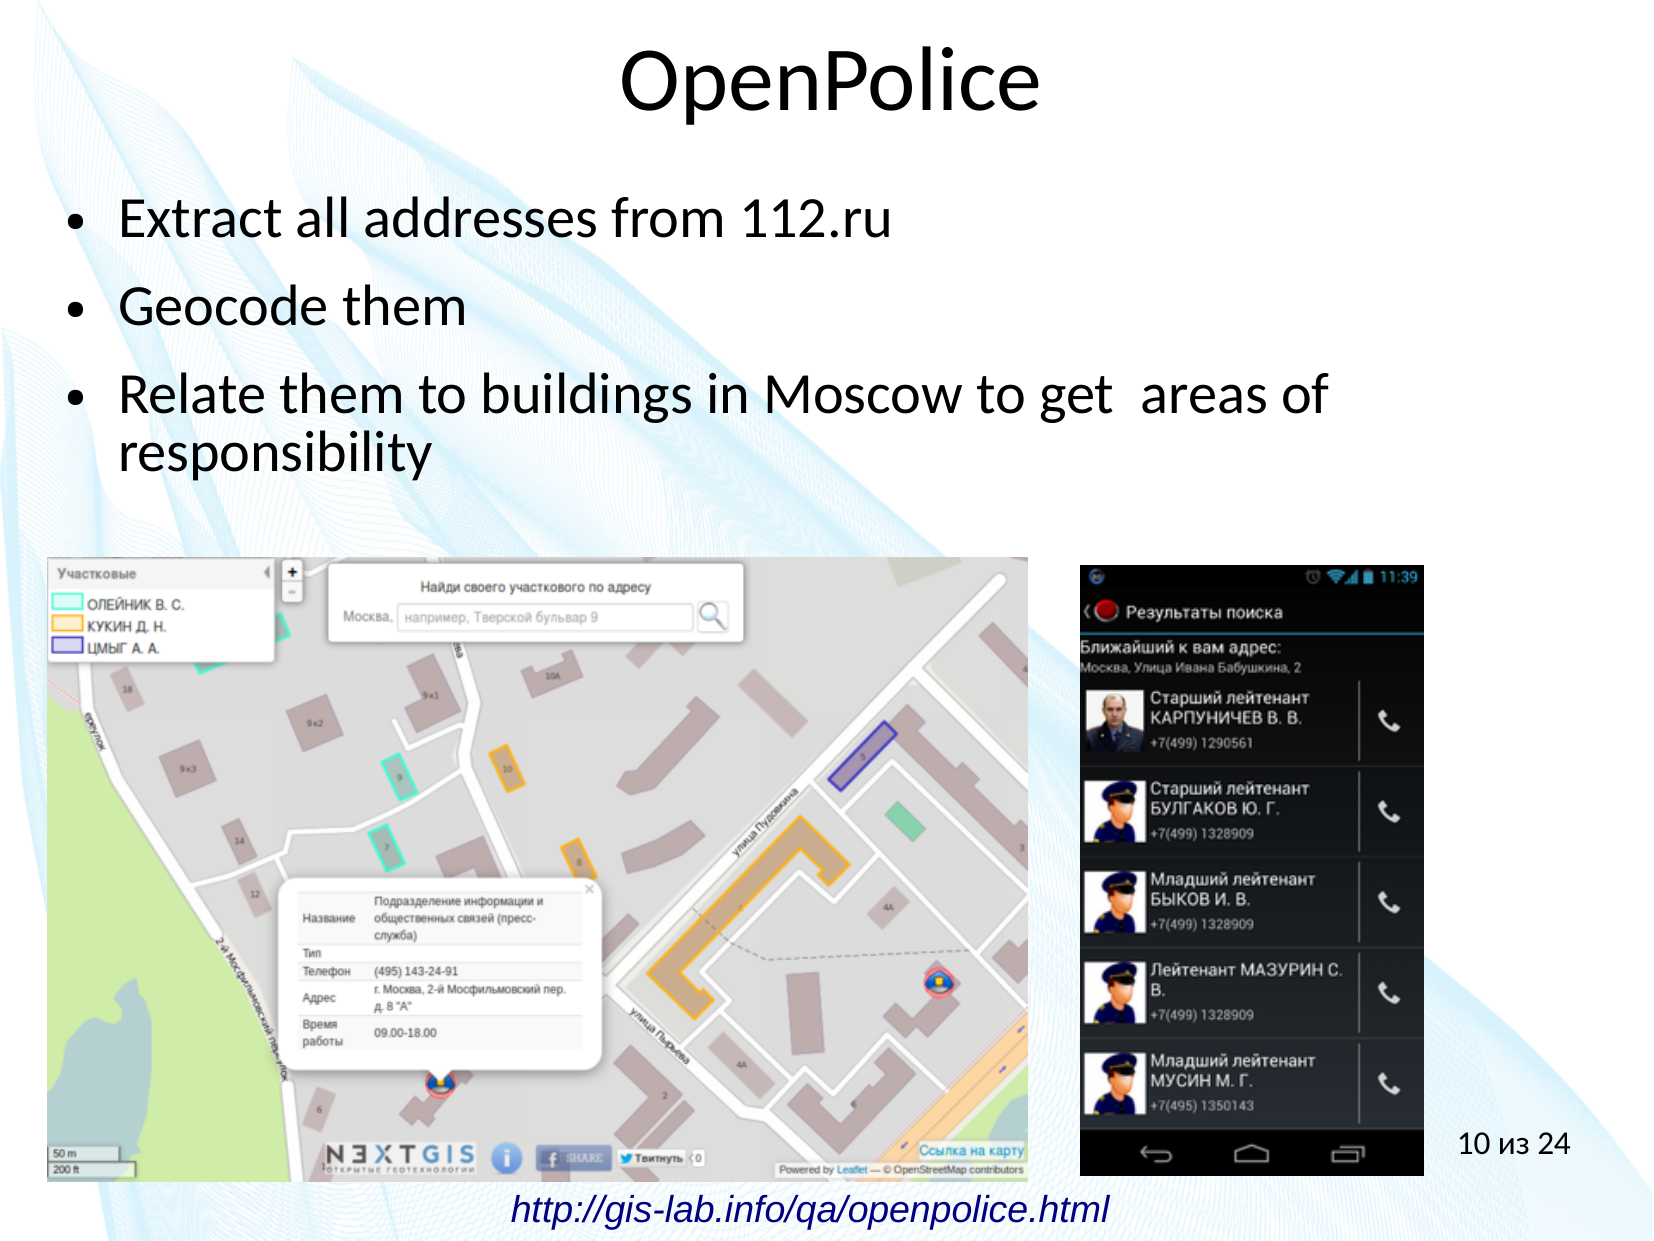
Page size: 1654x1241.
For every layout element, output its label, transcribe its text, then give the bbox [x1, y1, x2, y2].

picture [0, 0, 1654, 1241]
list Extract all addresses from 112.ru Geocode them Relate them to buildings in Moscow to get areas of responsibility [47, 106, 1347, 733]
title OpenPolice [0, 0, 1648, 192]
text_box http://gis-lab.info/qa/openpolice.html [496, 1181, 1158, 1238]
